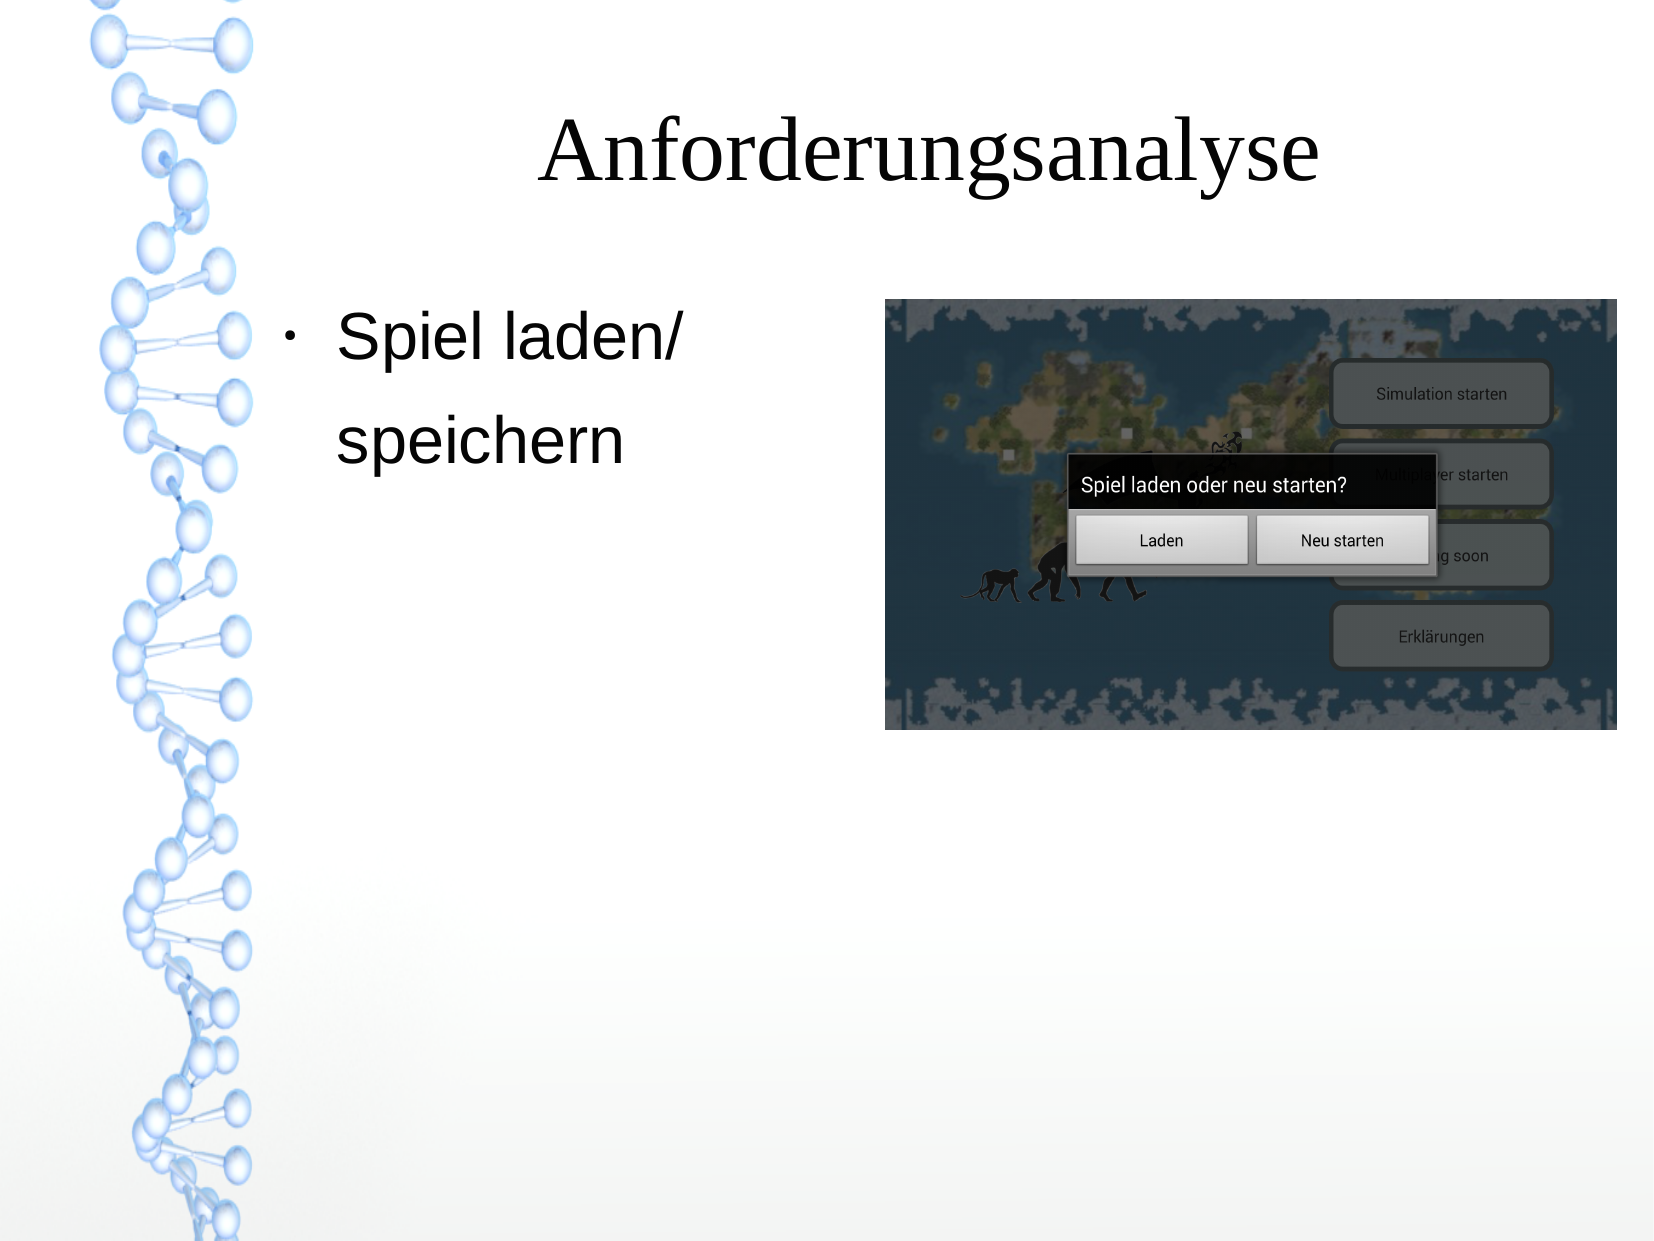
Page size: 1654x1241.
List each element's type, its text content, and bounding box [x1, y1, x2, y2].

title Anforderungsanalyse [265, 47, 1595, 252]
picture [0, 0, 1654, 1241]
list Spiel laden/ speichern [265, 299, 1595, 1019]
